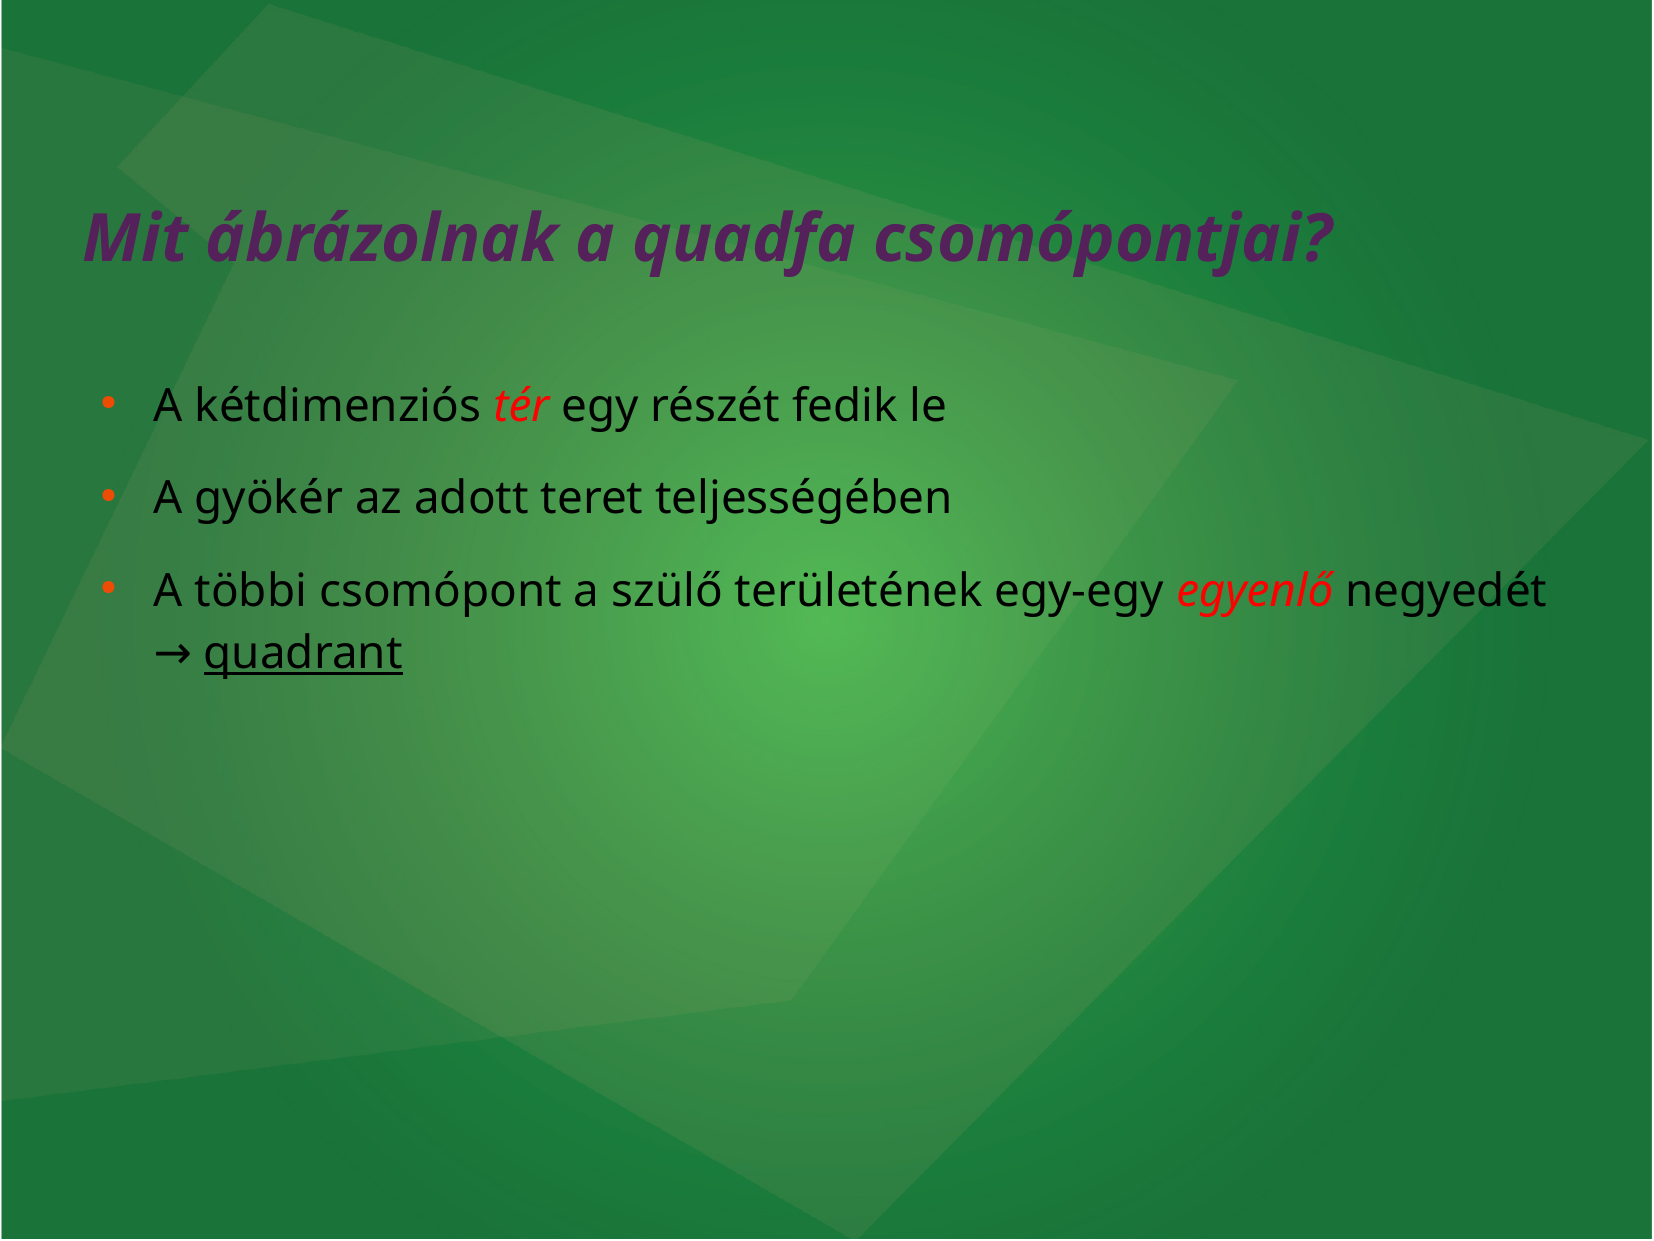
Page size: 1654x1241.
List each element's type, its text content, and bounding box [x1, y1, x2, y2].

picture [0, 0, 1652, 1241]
list A kétdimenziós tér egy részét fedik le A gyökér az adott teret teljességében A többi csomópont a szülő területének egy-egy egyenlő negyedét → quadrant [82, 372, 1571, 1093]
title Mit ábrázolnak a quadfa csomópontjai? [82, 132, 1571, 340]
